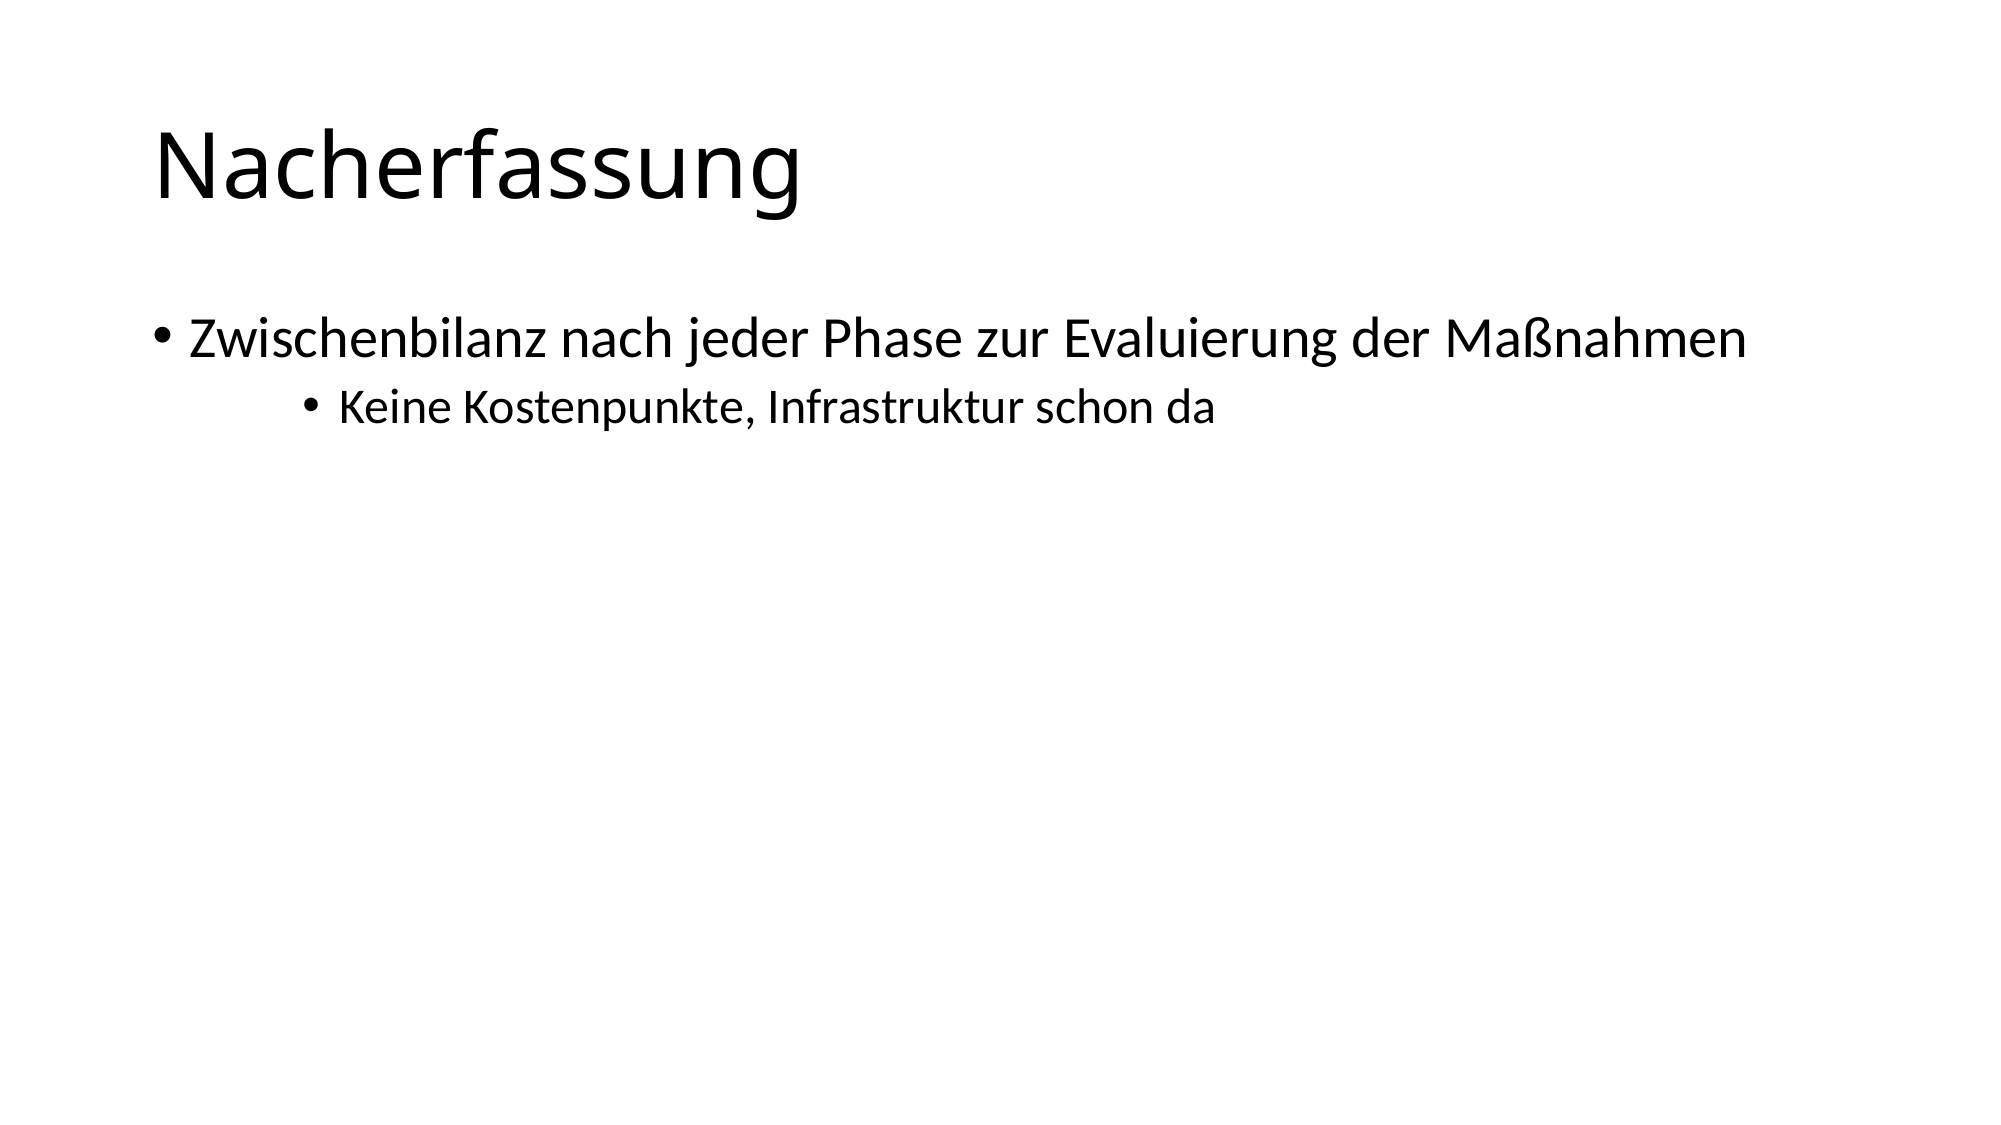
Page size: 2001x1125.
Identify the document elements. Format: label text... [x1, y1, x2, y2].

title Nacherfassung [137, 59, 1863, 278]
list Zwischenbilanz nach jeder Phase zur Evaluierung der Maßnahmen Keine Kostenpunkte, Infrastruktur schon da [137, 299, 1863, 1014]
